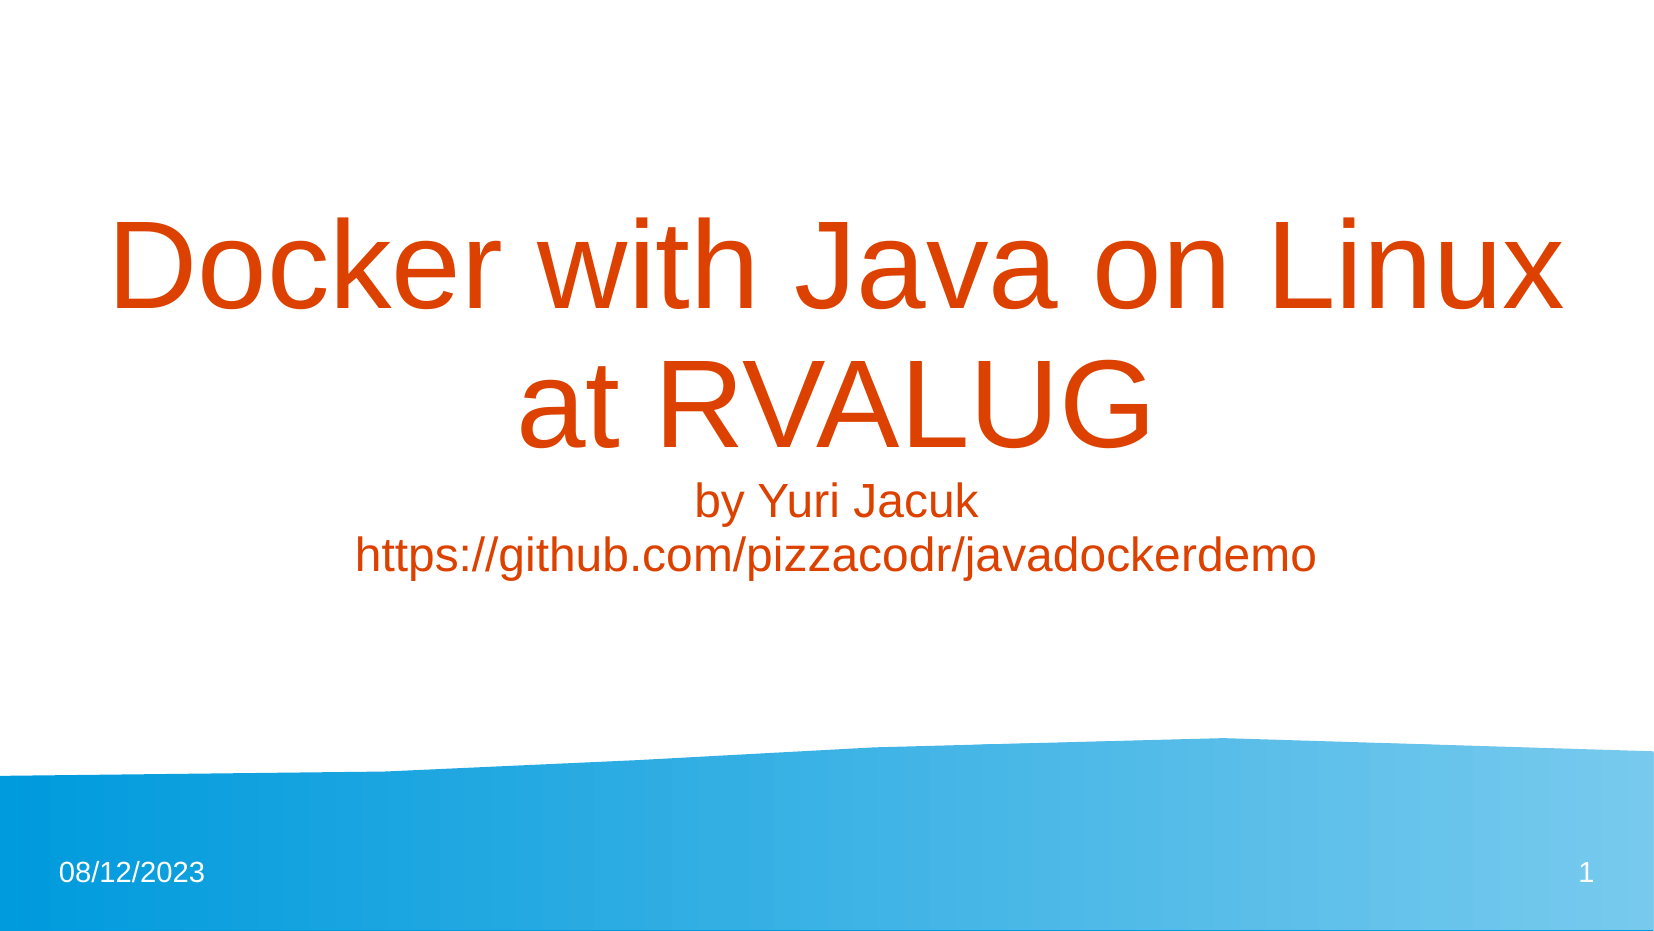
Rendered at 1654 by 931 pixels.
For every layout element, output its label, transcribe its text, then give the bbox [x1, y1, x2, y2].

title Docker with Java on Linux at RVALUG by Yuri Jacuk https://github.com/pizzacodr/javadockerdemo [98, 150, 1576, 627]
